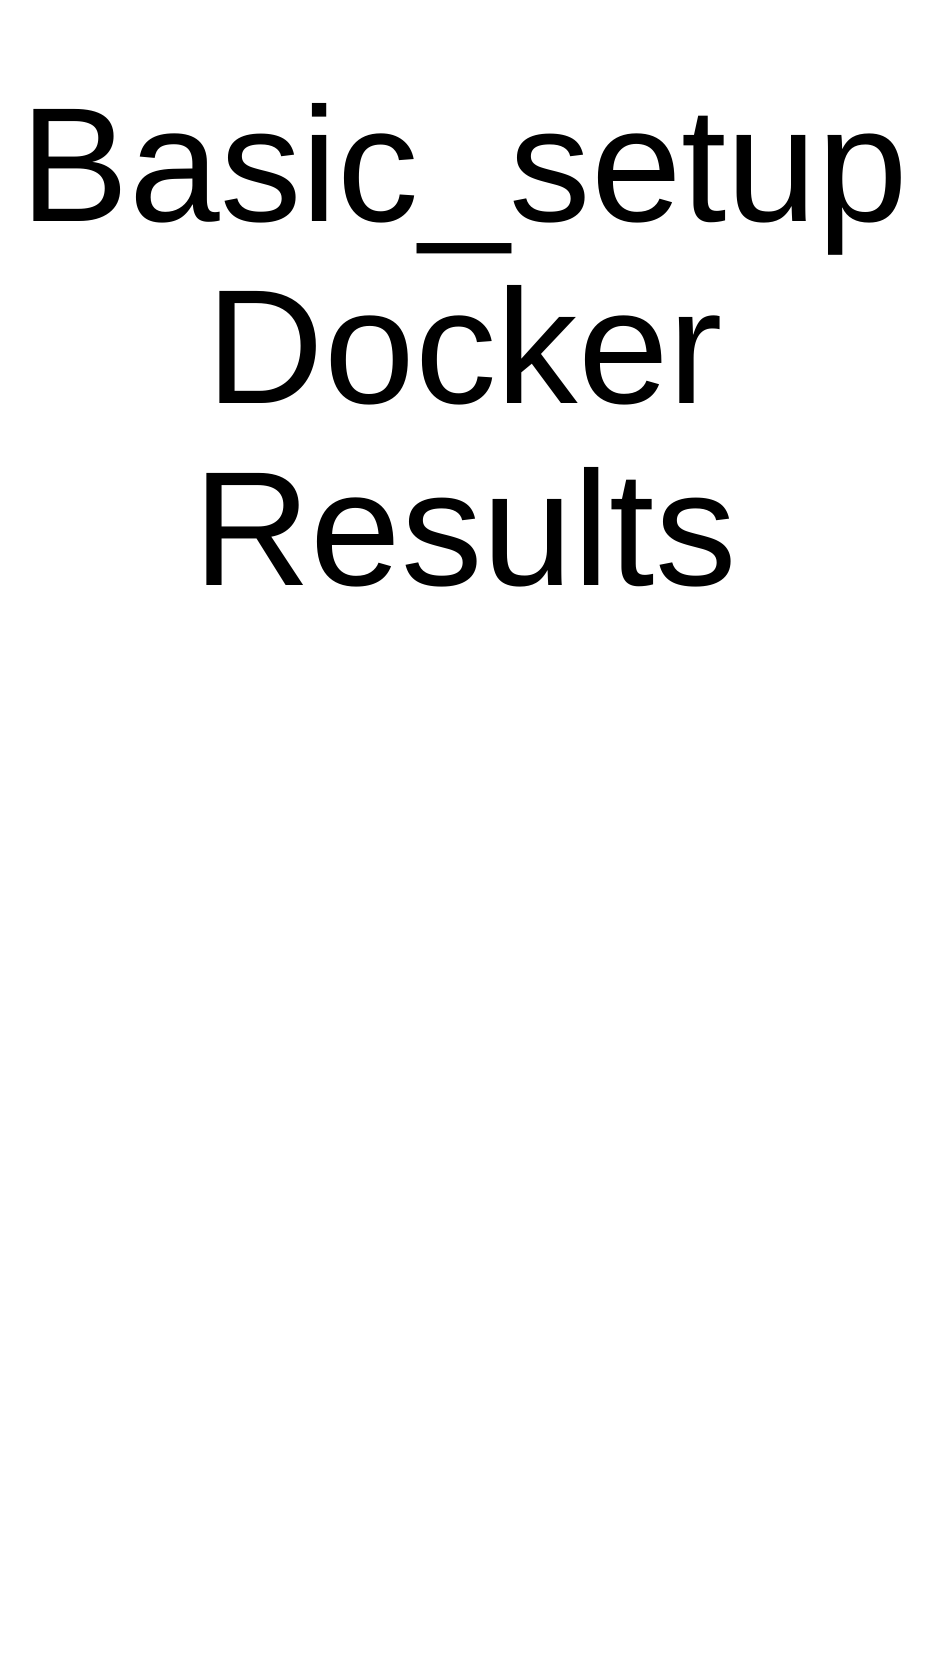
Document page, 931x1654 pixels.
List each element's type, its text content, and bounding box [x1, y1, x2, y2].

title Basic_setup Docker Results [0, 73, 931, 621]
